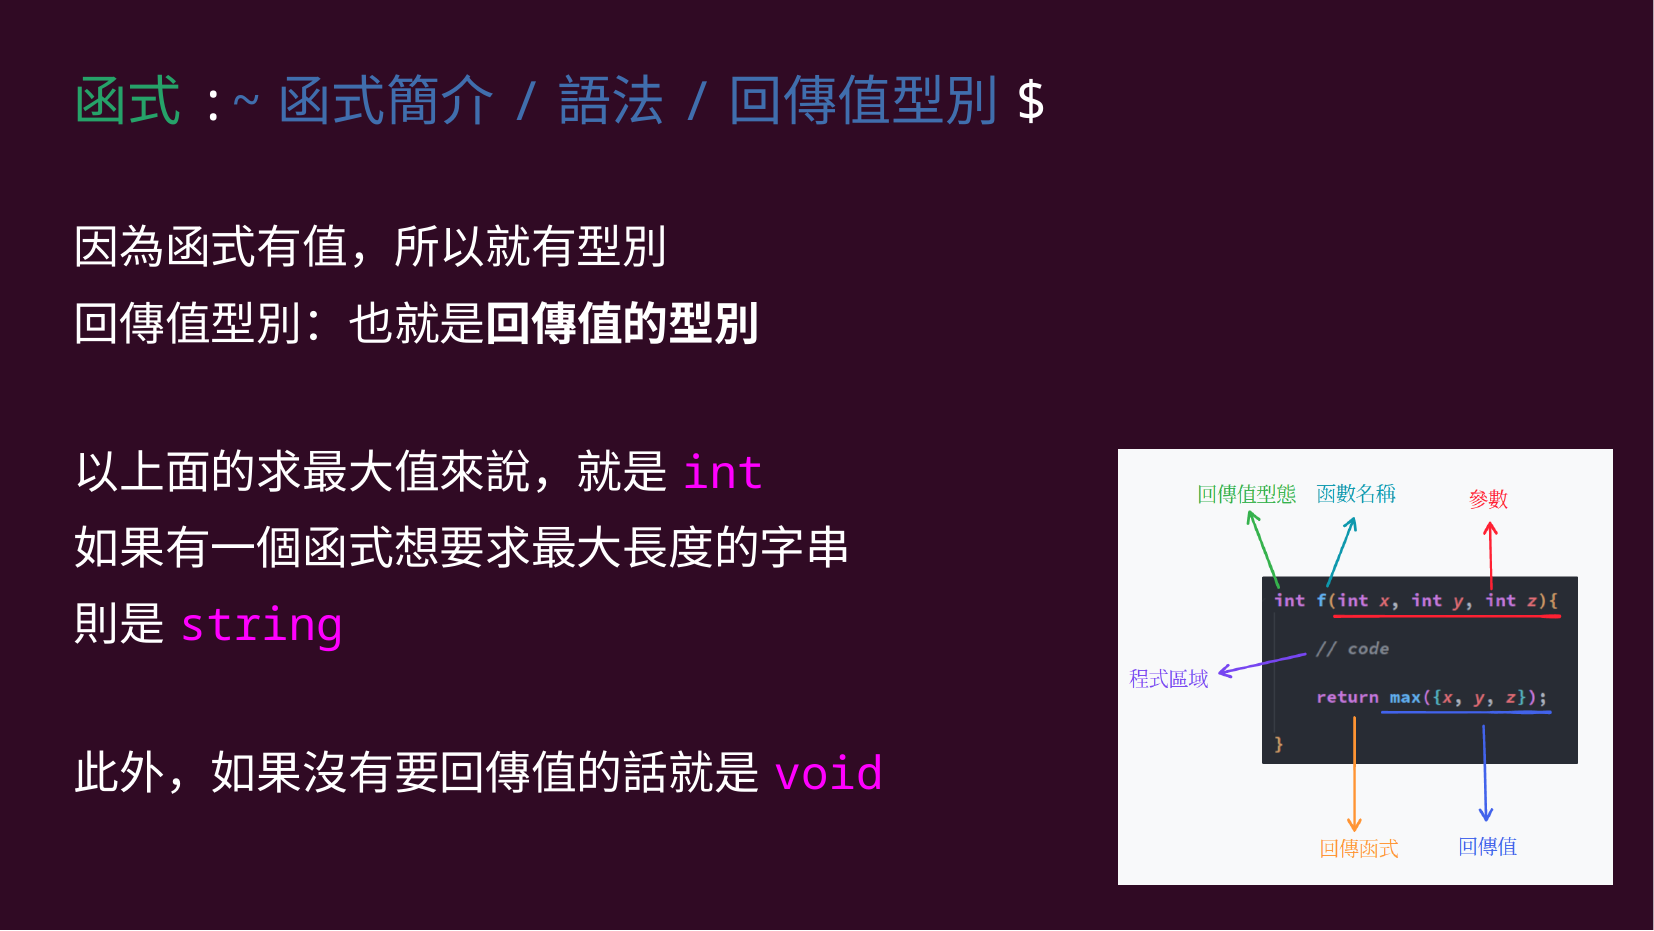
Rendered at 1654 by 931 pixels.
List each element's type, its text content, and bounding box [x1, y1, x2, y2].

text_box 函式:~函式簡介/語法/回傳值型別$ [59, 55, 1201, 139]
text_box 因為函式有值，所以就有型別 回傳值型別：也就是回傳值的型別 以上面的求最大值來說，就是int 如果有一個函式想要求最大長度的字串 則是string 此外，如果沒有要回傳值的話就是void [59, 193, 1051, 738]
picture [1118, 449, 1613, 885]
